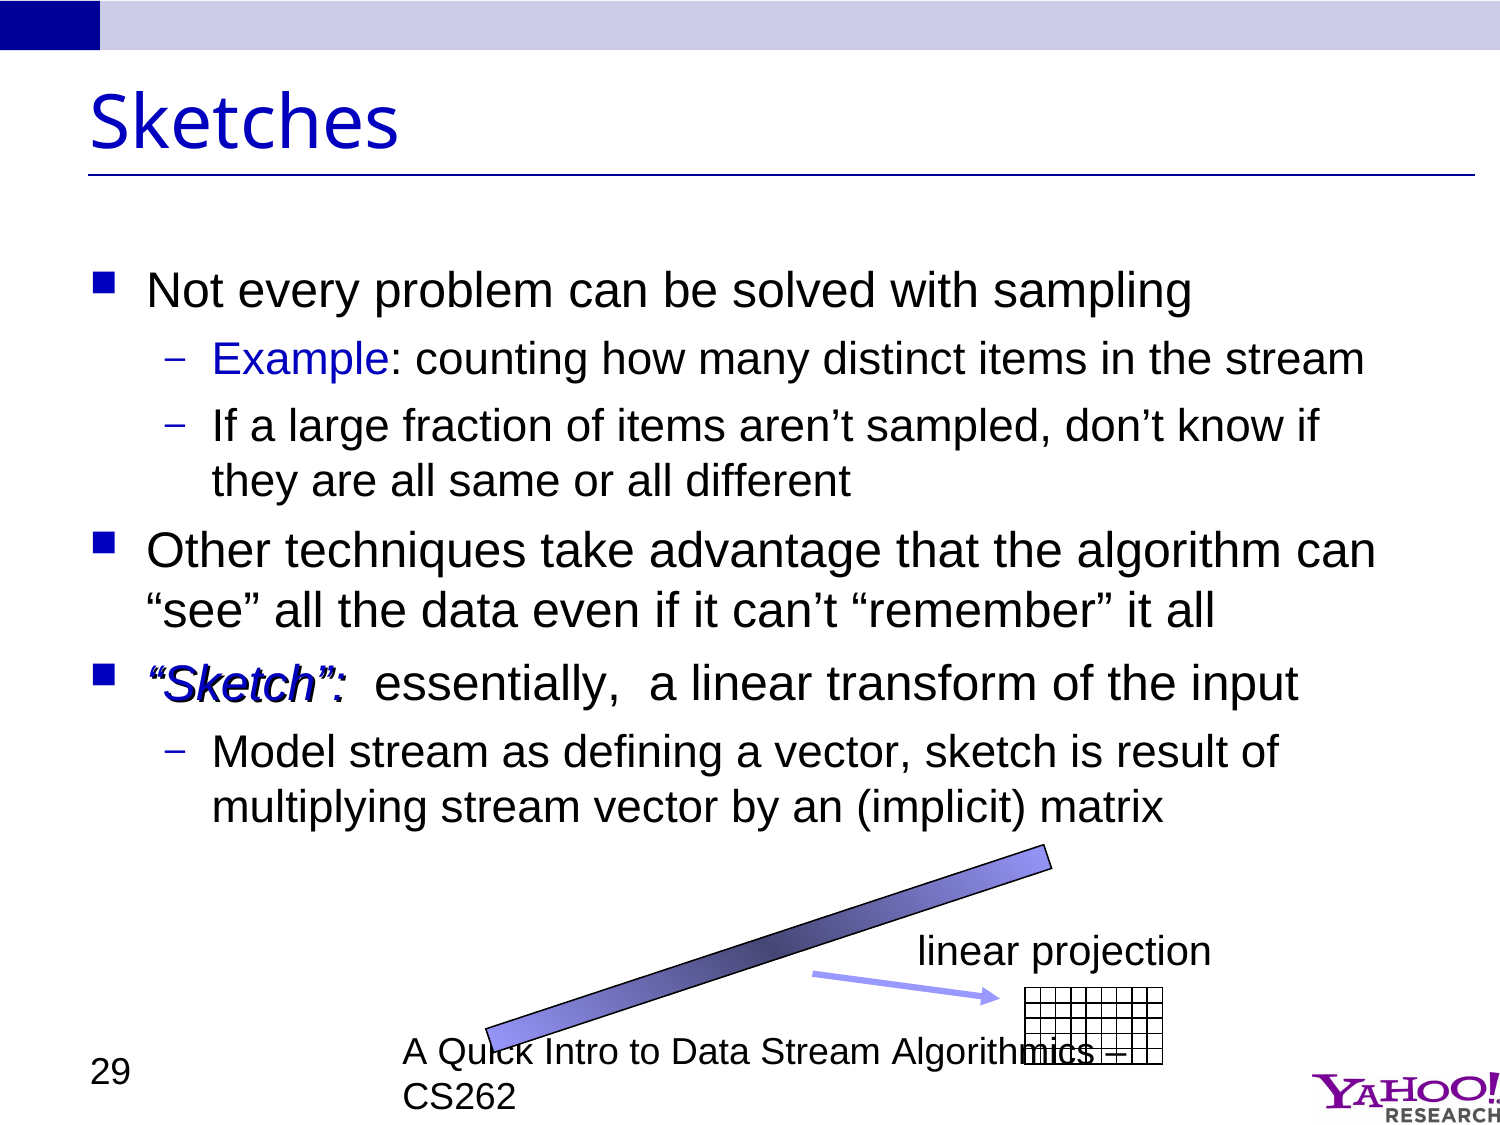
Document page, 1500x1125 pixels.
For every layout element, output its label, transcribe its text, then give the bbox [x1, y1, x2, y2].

title Sketches [75, 50, 1500, 188]
picture [1312, 1072, 1500, 1125]
text_box linear projection [874, 923, 1213, 974]
list Not every problem can be solved with sampling Example: counting how many distinct items in the stream If a large fraction of items aren’t sampled, don’t know if they are all same or all different Other techniques take advantage that the algorithm can “see” all the data even if it can’t “remember” it all “Sketch”: essentially, a linear transform of the input Model stream as defining a vector, sketch is result of multiplying stream vector by an (implicit) matrix [75, 249, 1426, 963]
text_box [485, 844, 1052, 1053]
